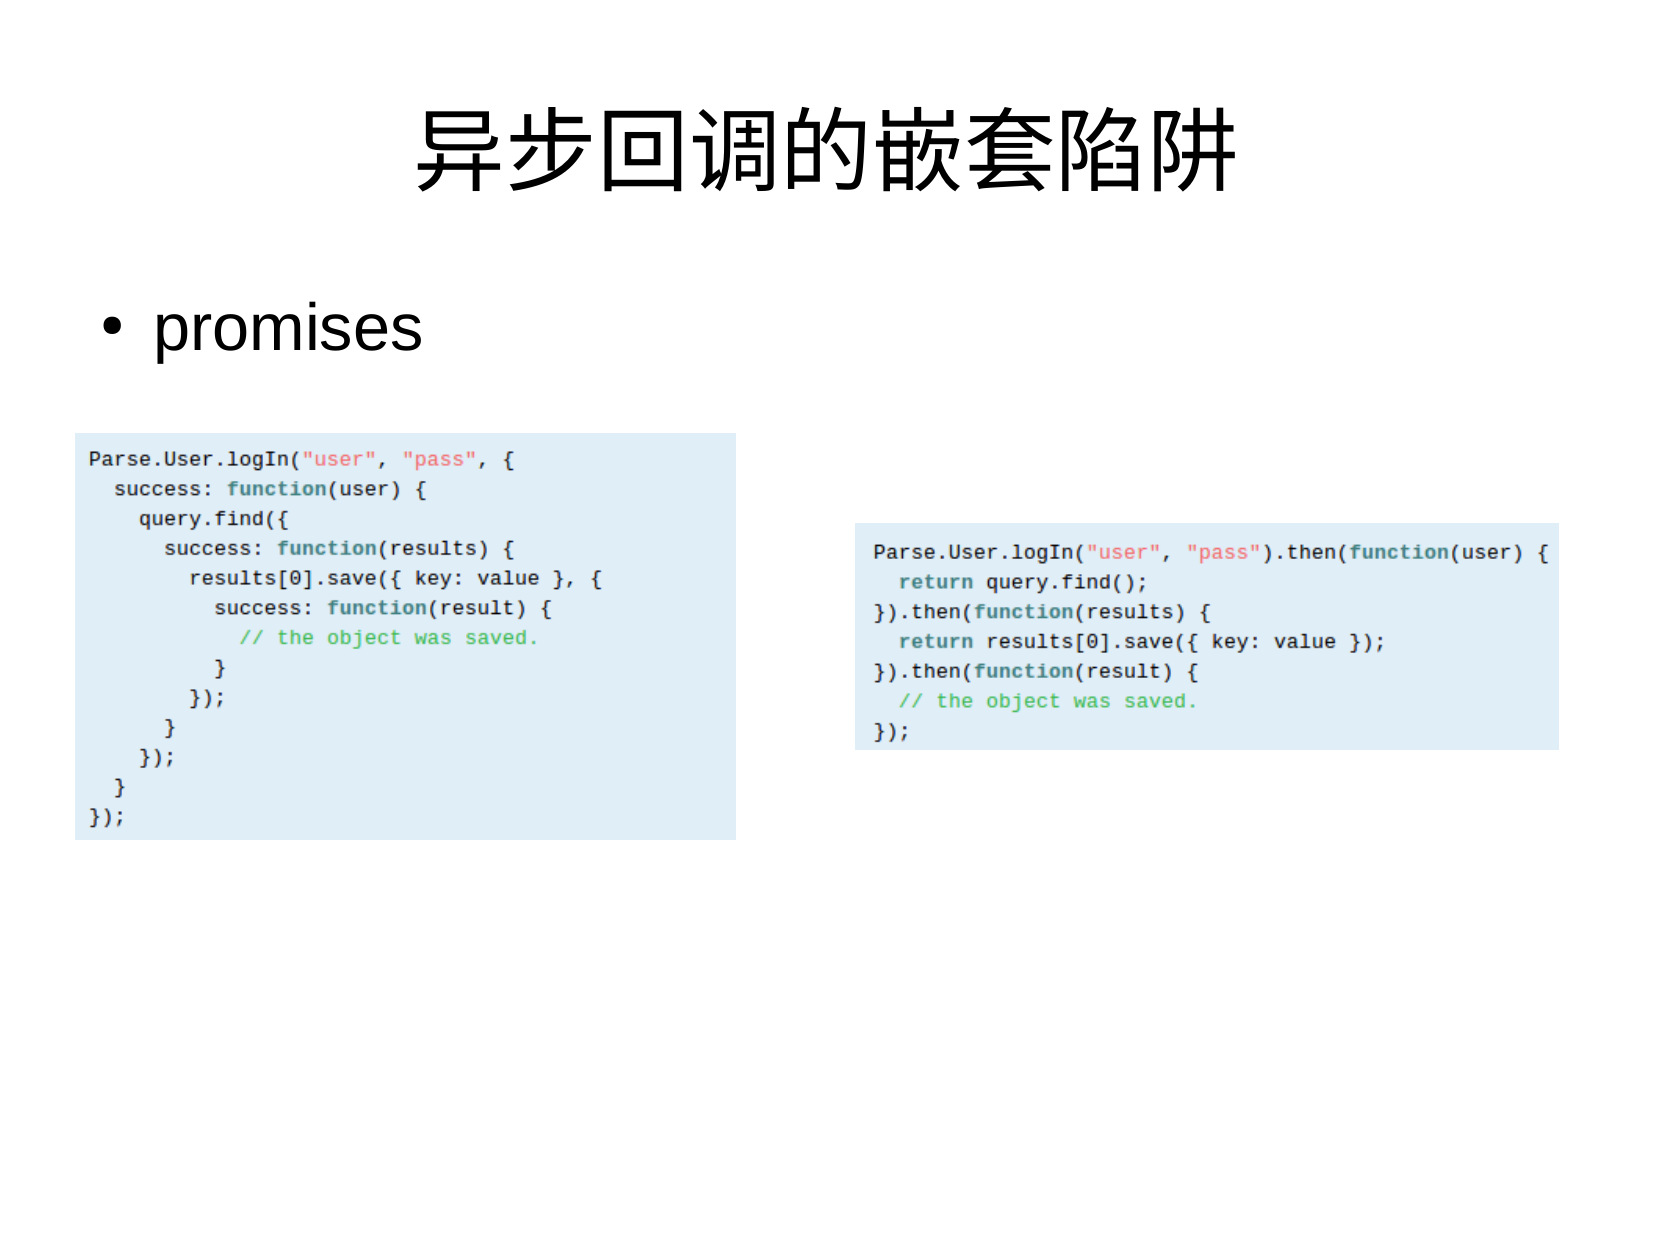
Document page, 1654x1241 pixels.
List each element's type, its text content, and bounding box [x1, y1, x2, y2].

title 异步回调的嵌套陷阱 [82, 49, 1571, 257]
list promises [82, 290, 1538, 1010]
picture [75, 433, 736, 841]
picture [855, 523, 1559, 751]
